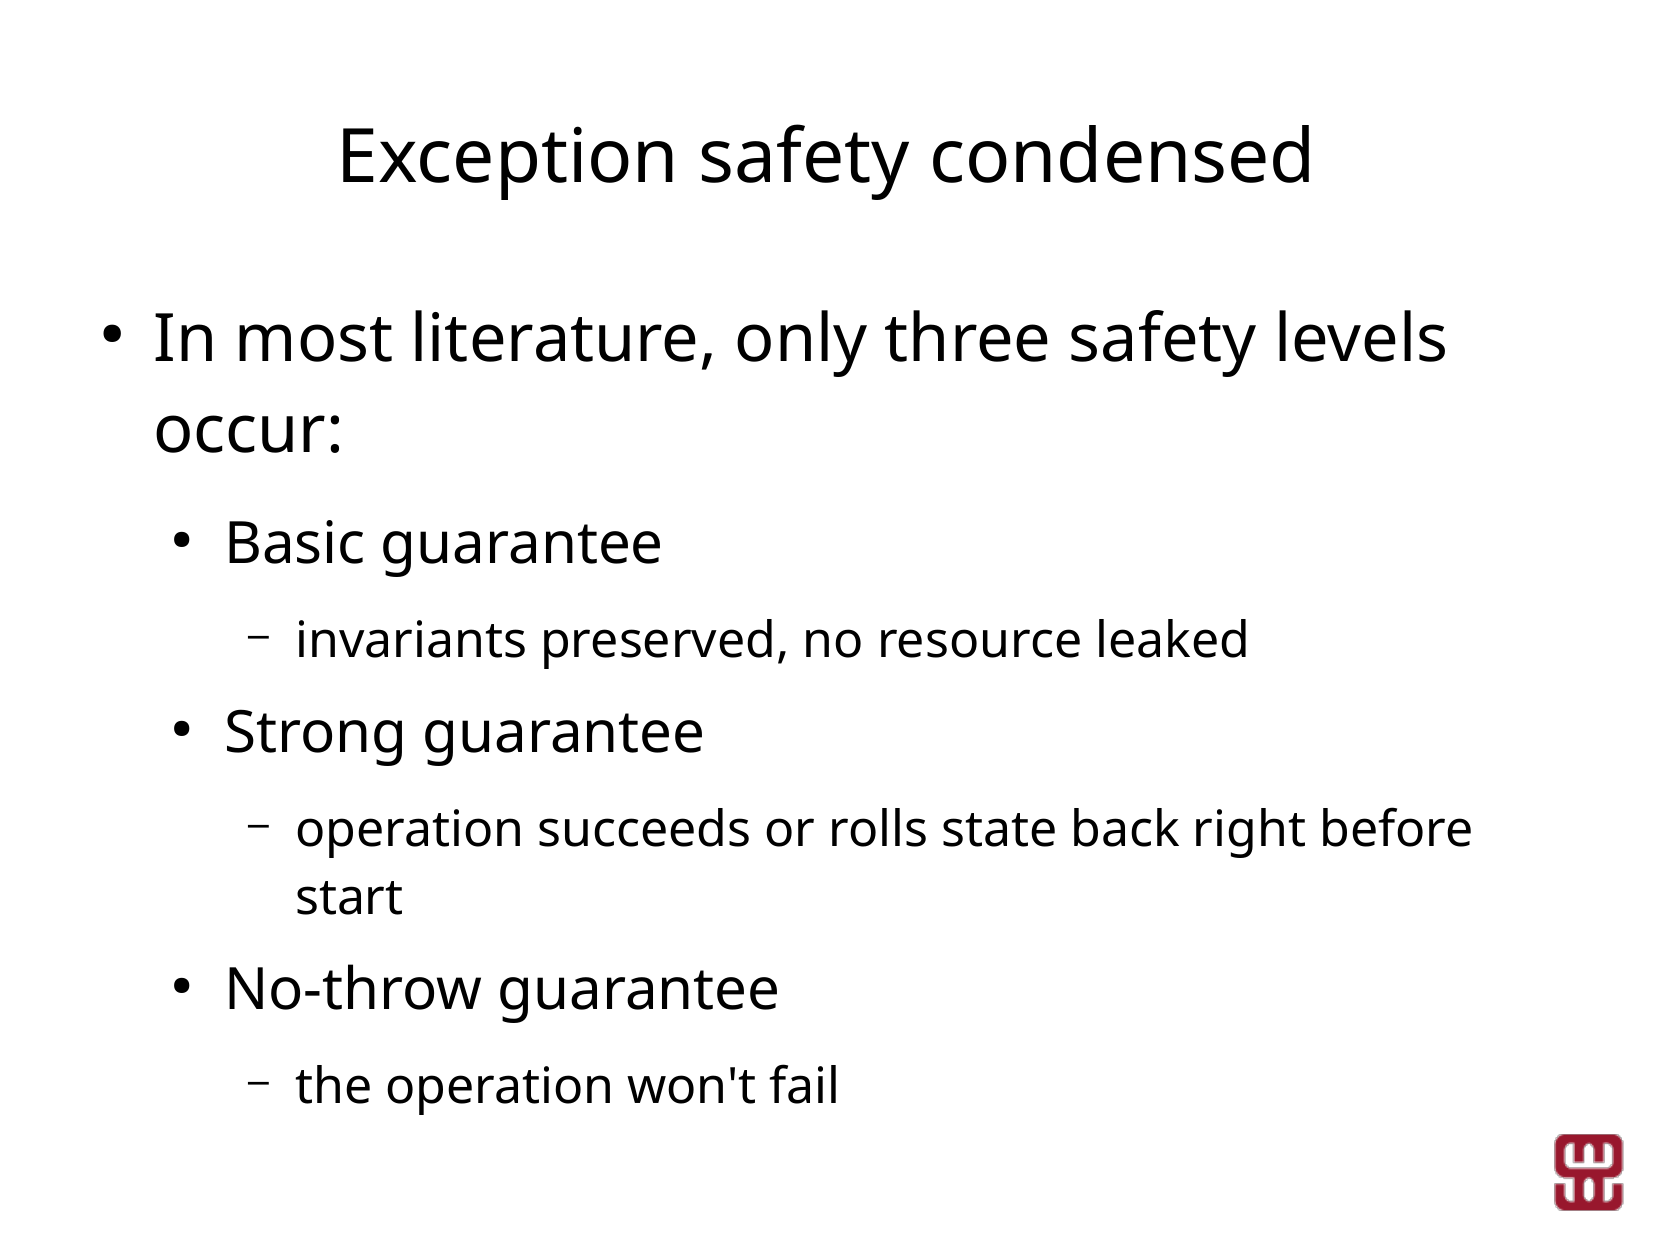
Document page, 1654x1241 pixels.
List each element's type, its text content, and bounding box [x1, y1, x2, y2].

list In most literature, only three safety levels occur: Basic guarantee invariants preserved, no resource leaked Strong guarantee operation succeeds or rolls state back right before start No-throw guarantee the operation won't fail [82, 290, 1571, 1094]
title Exception safety condensed [82, 56, 1571, 250]
picture [1553, 1133, 1625, 1214]
